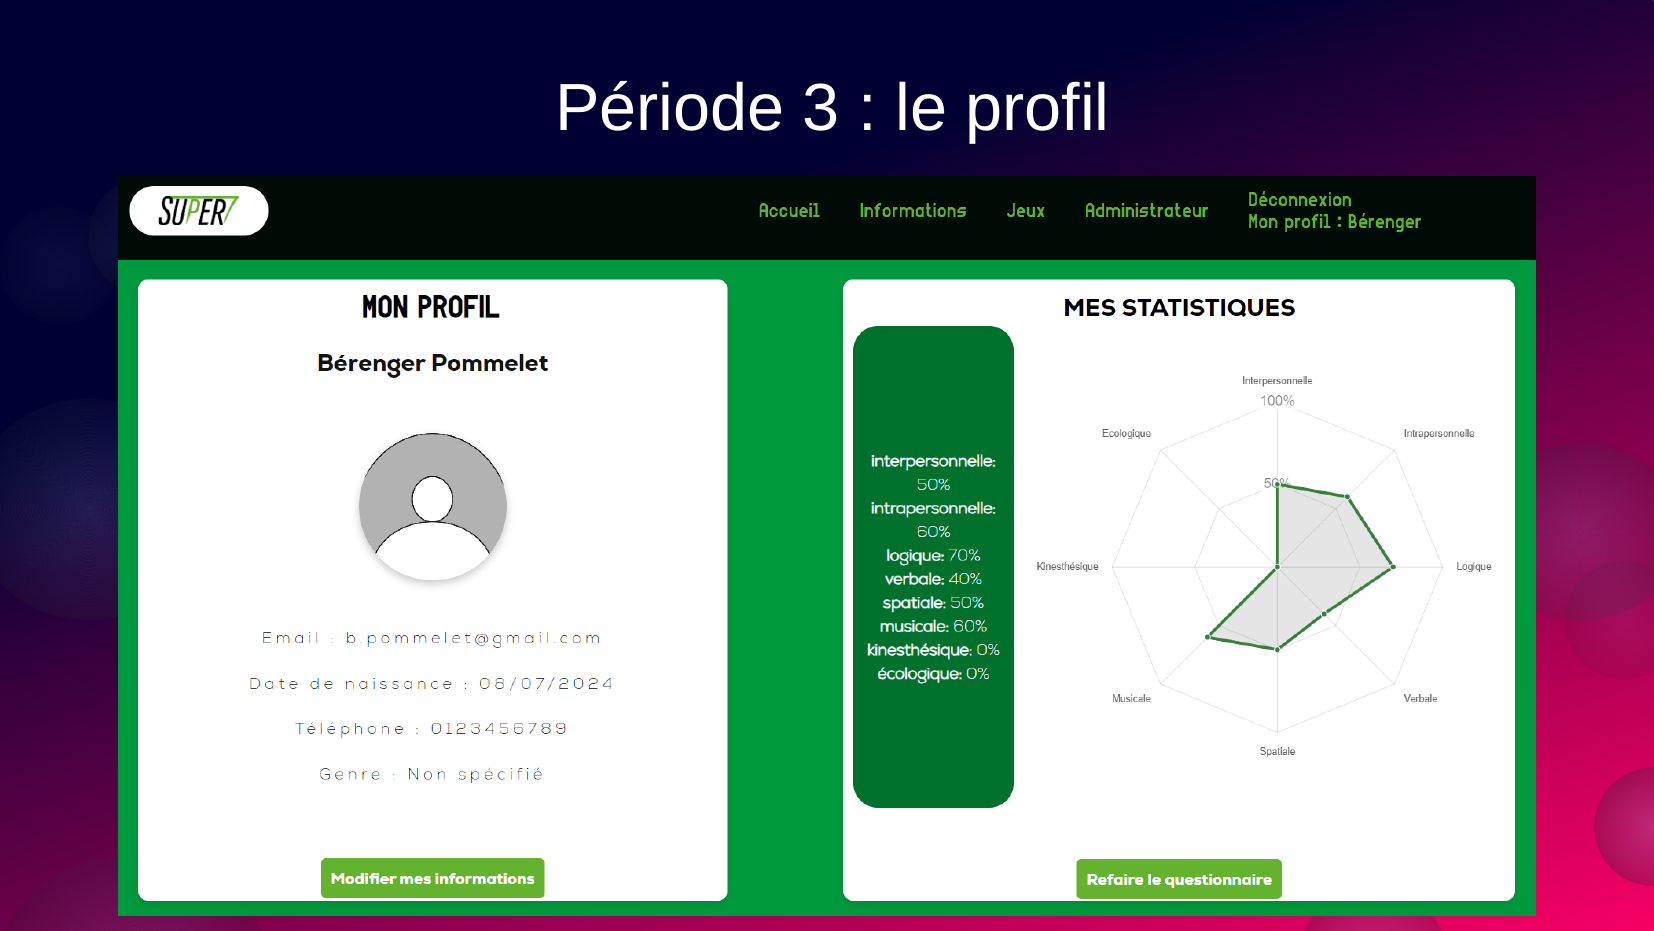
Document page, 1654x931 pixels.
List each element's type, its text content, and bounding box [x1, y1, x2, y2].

picture [118, 176, 1536, 916]
title Période 3 : le profil [88, 29, 1577, 185]
